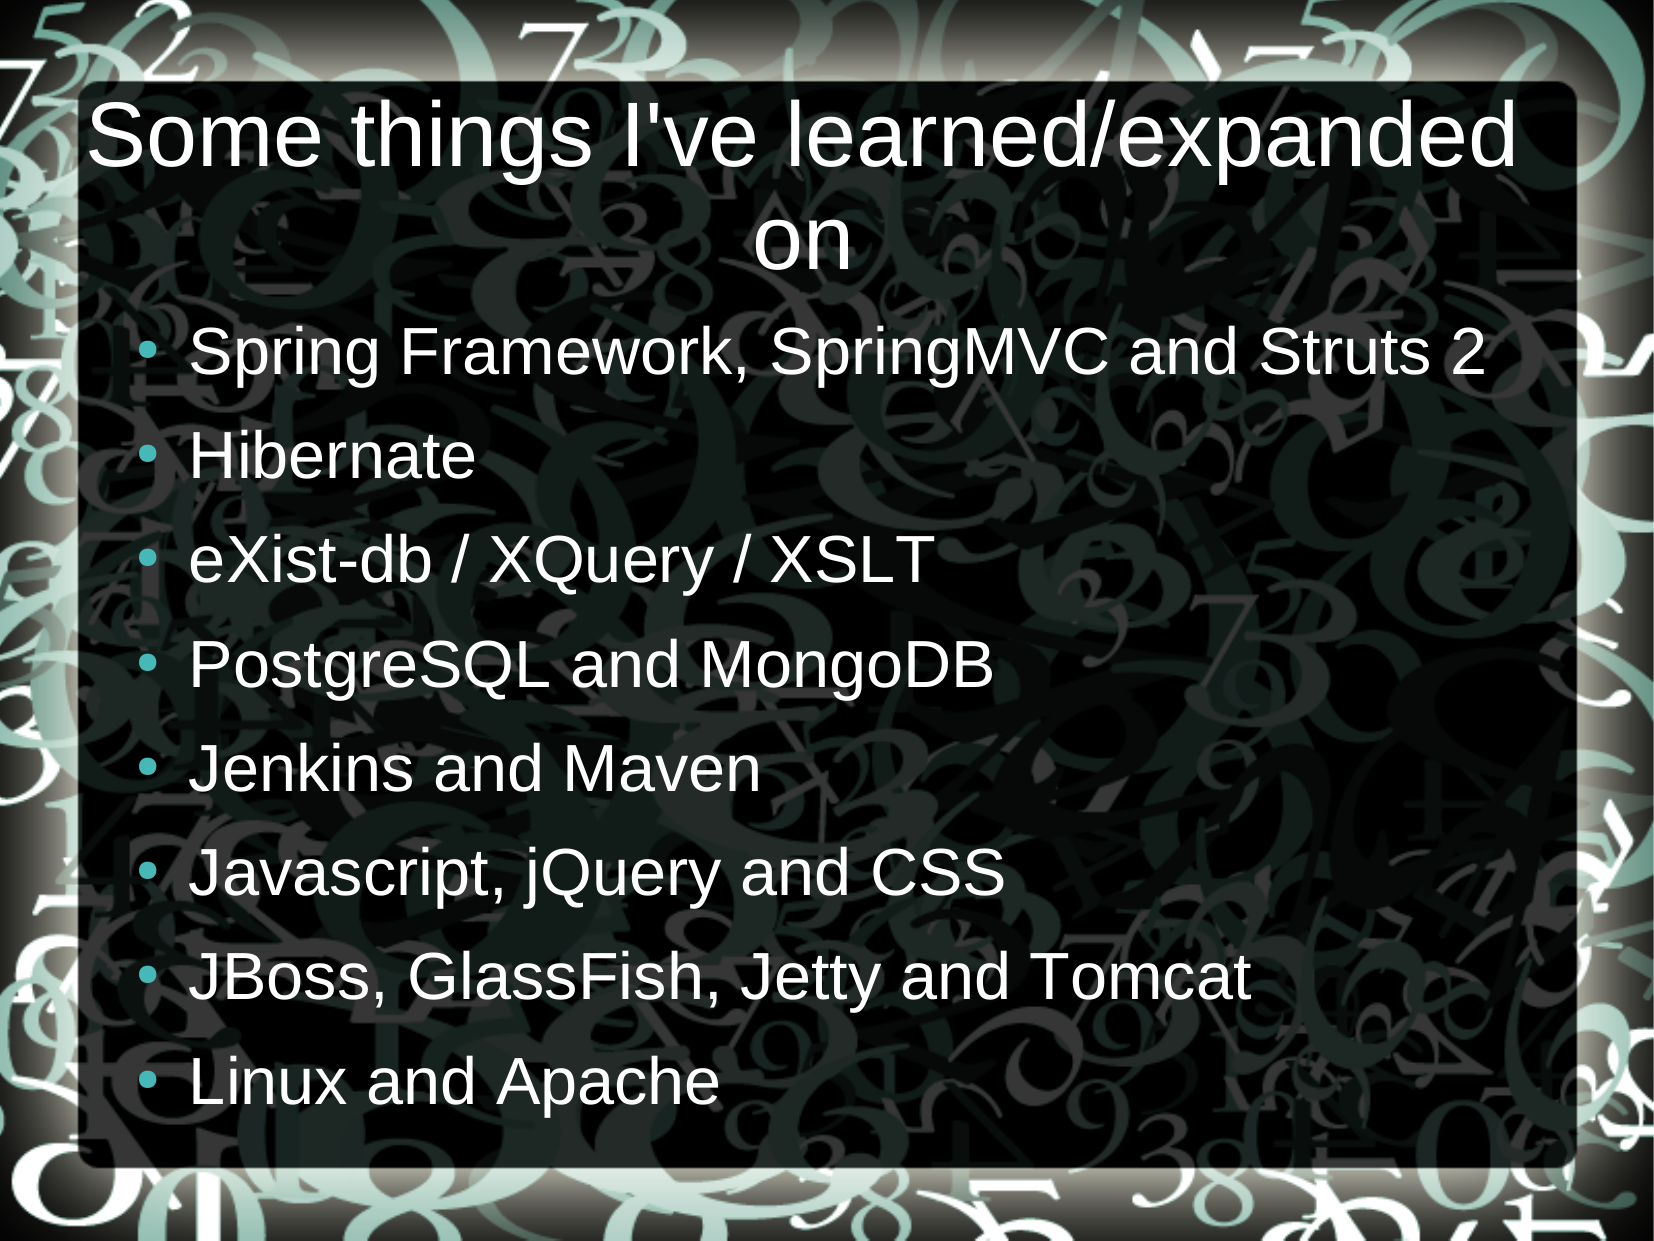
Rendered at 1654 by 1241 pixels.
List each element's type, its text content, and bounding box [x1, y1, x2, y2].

title Some things I've learned/expanded on [59, 82, 1548, 290]
picture [0, 0, 1654, 1241]
list Spring Framework, SpringMVC and Struts 2 Hibernate eXist-db / XQuery / XSLT PostgreSQL and MongoDB Jenkins and Maven Javascript, jQuery and CSS JBoss, GlassFish, Jetty and Tomcat Linux and Apache [118, 313, 1542, 1117]
